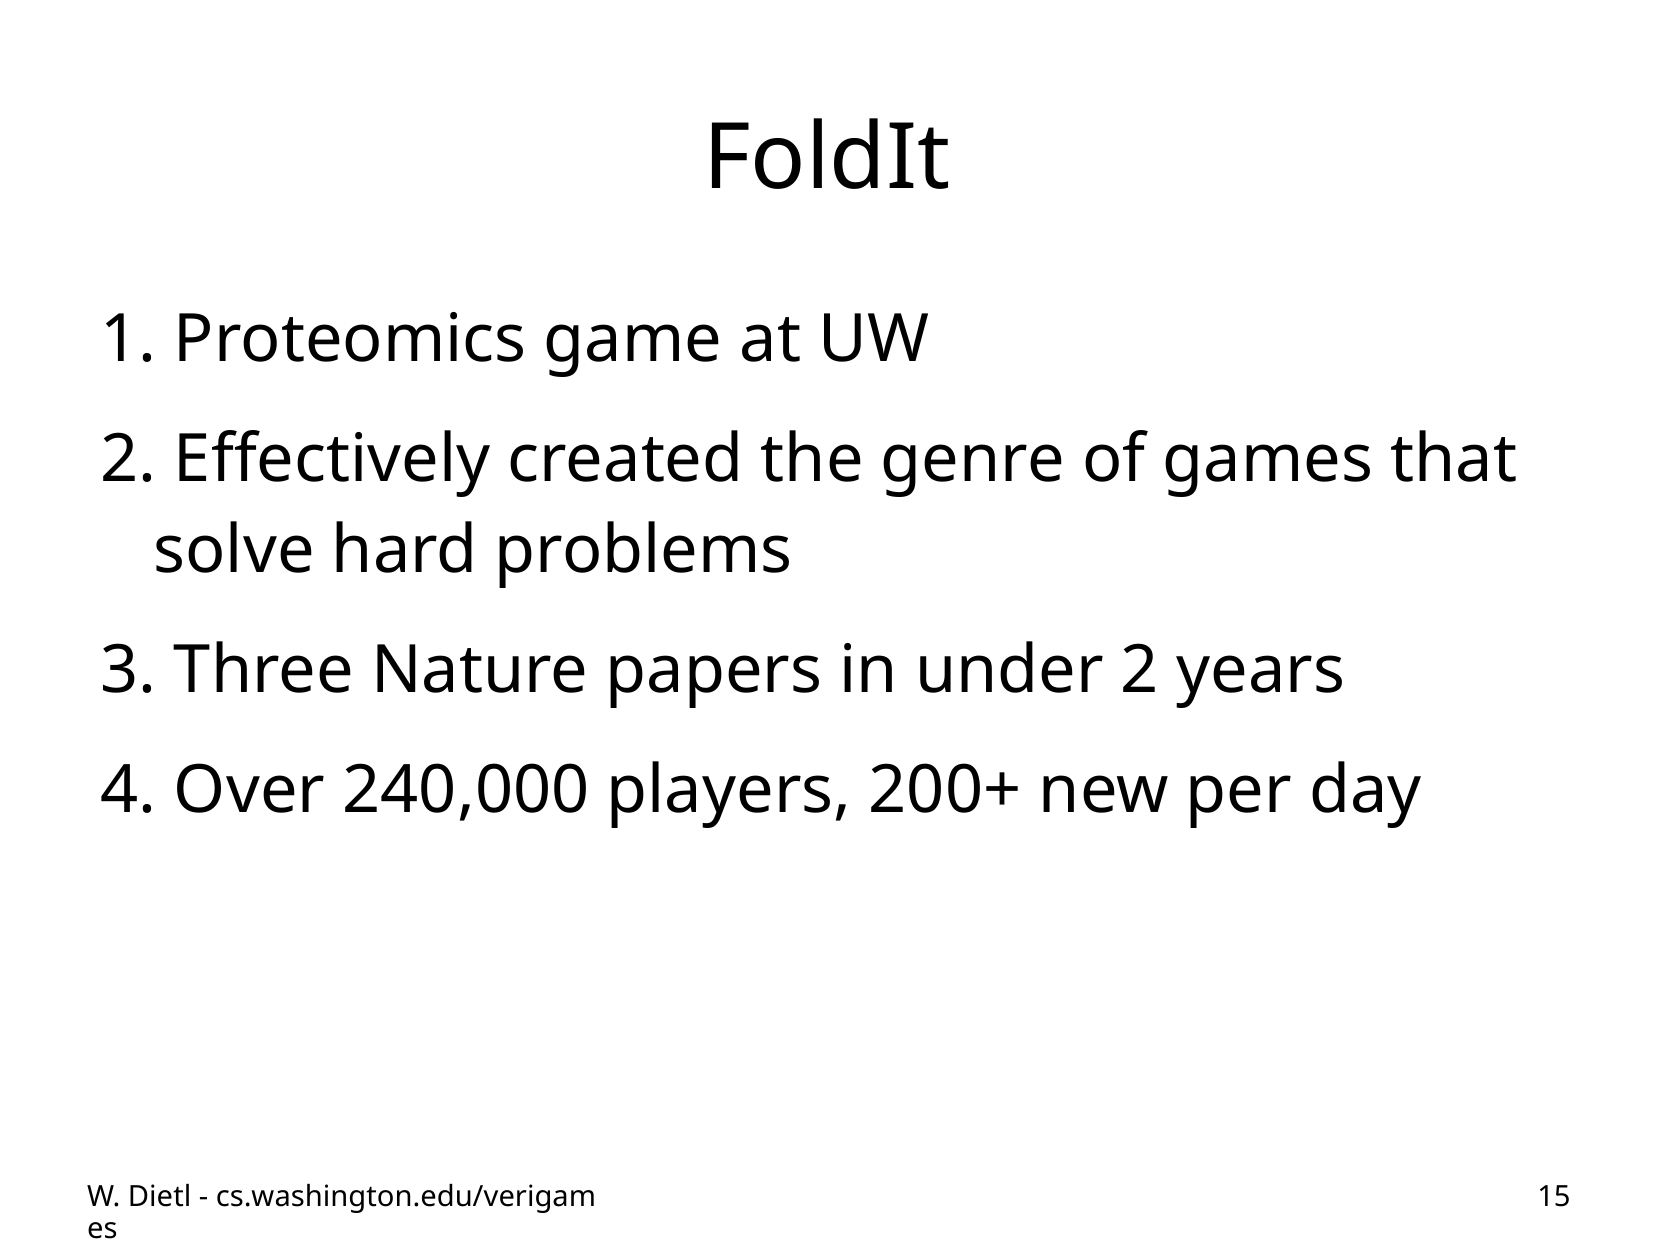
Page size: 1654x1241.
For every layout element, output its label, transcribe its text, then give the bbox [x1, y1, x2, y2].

title FoldIt [82, 49, 1571, 257]
list Proteomics game at UW Effectively created the genre of games that solve hard problems Three Nature papers in under 2 years Over 240,000 players, 200+ new per day [82, 290, 1571, 1109]
